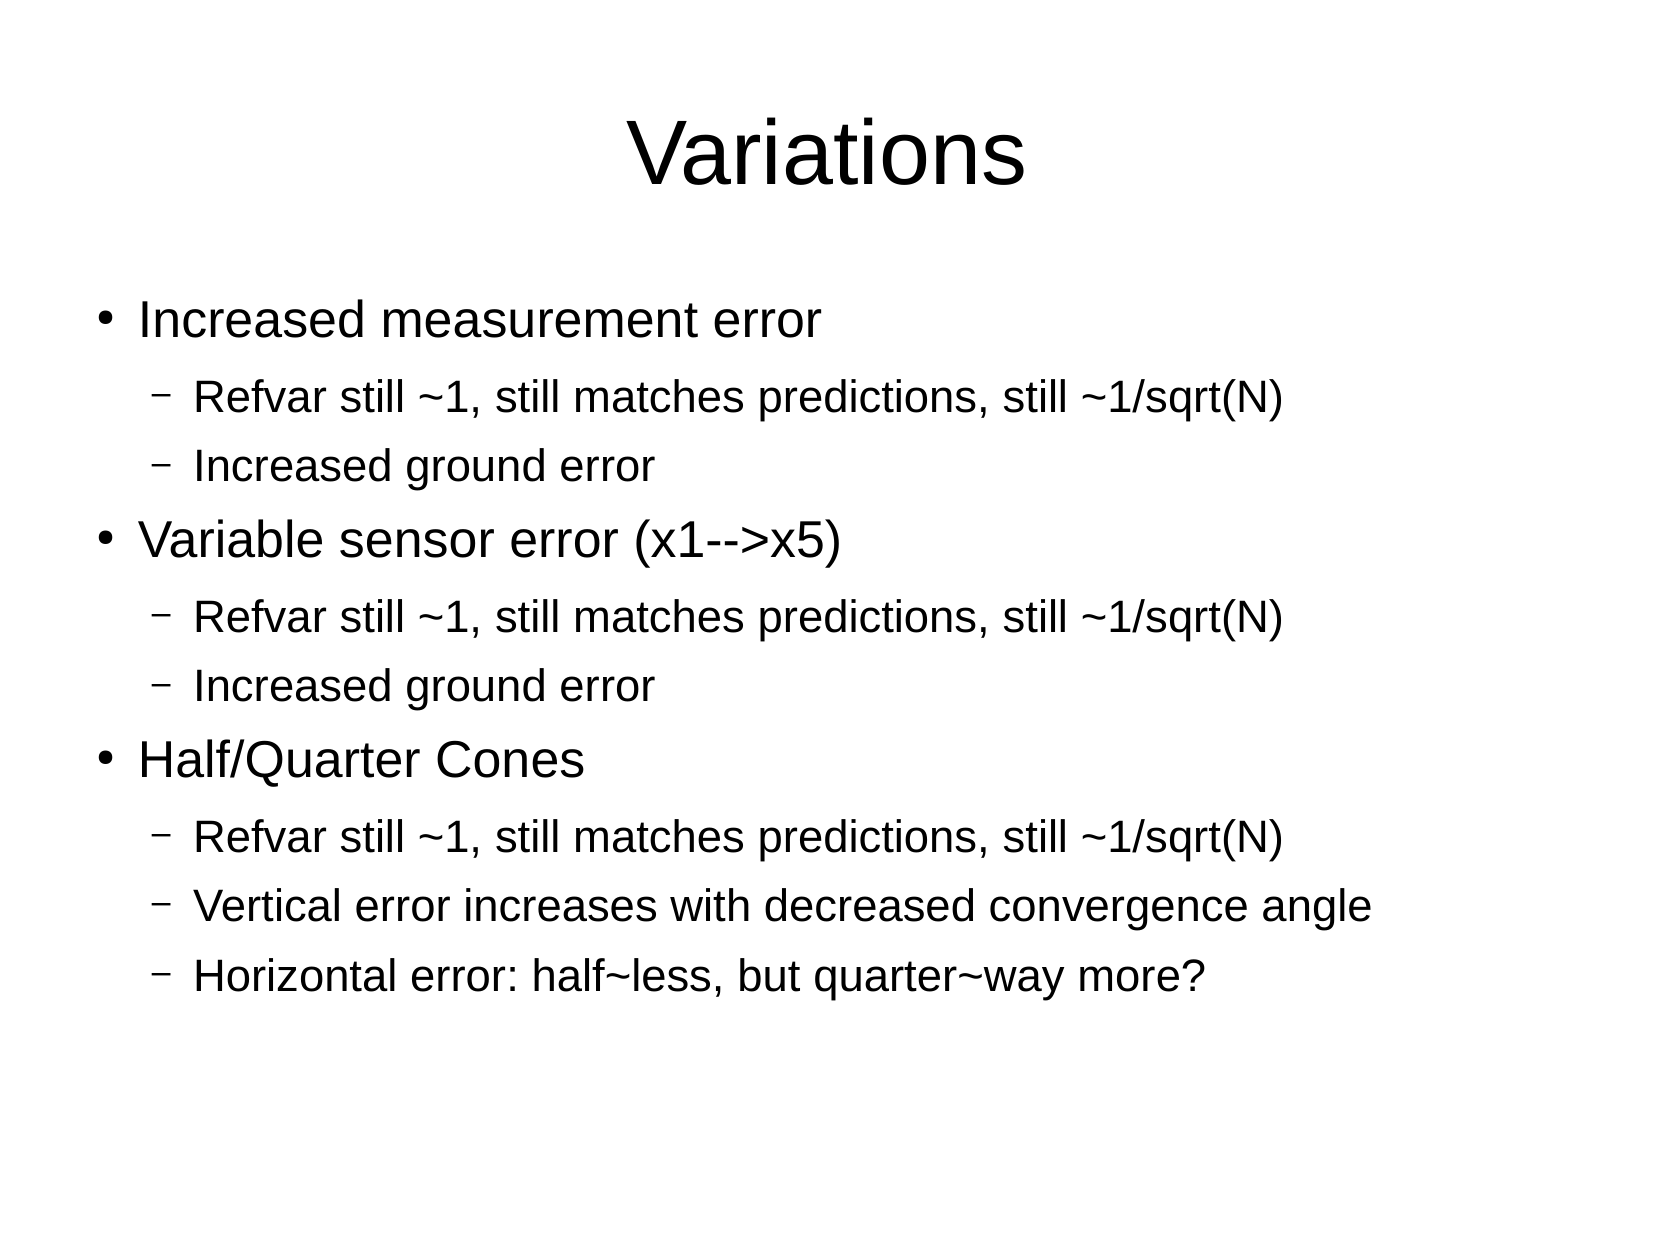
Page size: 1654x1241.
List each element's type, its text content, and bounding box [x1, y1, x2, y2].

title Variations [82, 49, 1571, 257]
list Increased measurement error Refvar still ~1, still matches predictions, still ~1/sqrt(N) Increased ground error Variable sensor error (x1-->x5) Refvar still ~1, still matches predictions, still ~1/sqrt(N) Increased ground error Half/Quarter Cones Refvar still ~1, still matches predictions, still ~1/sqrt(N) Vertical error increases with decreased convergence angle Horizontal error: half~less, but quarter~way more? [82, 290, 1571, 1010]
